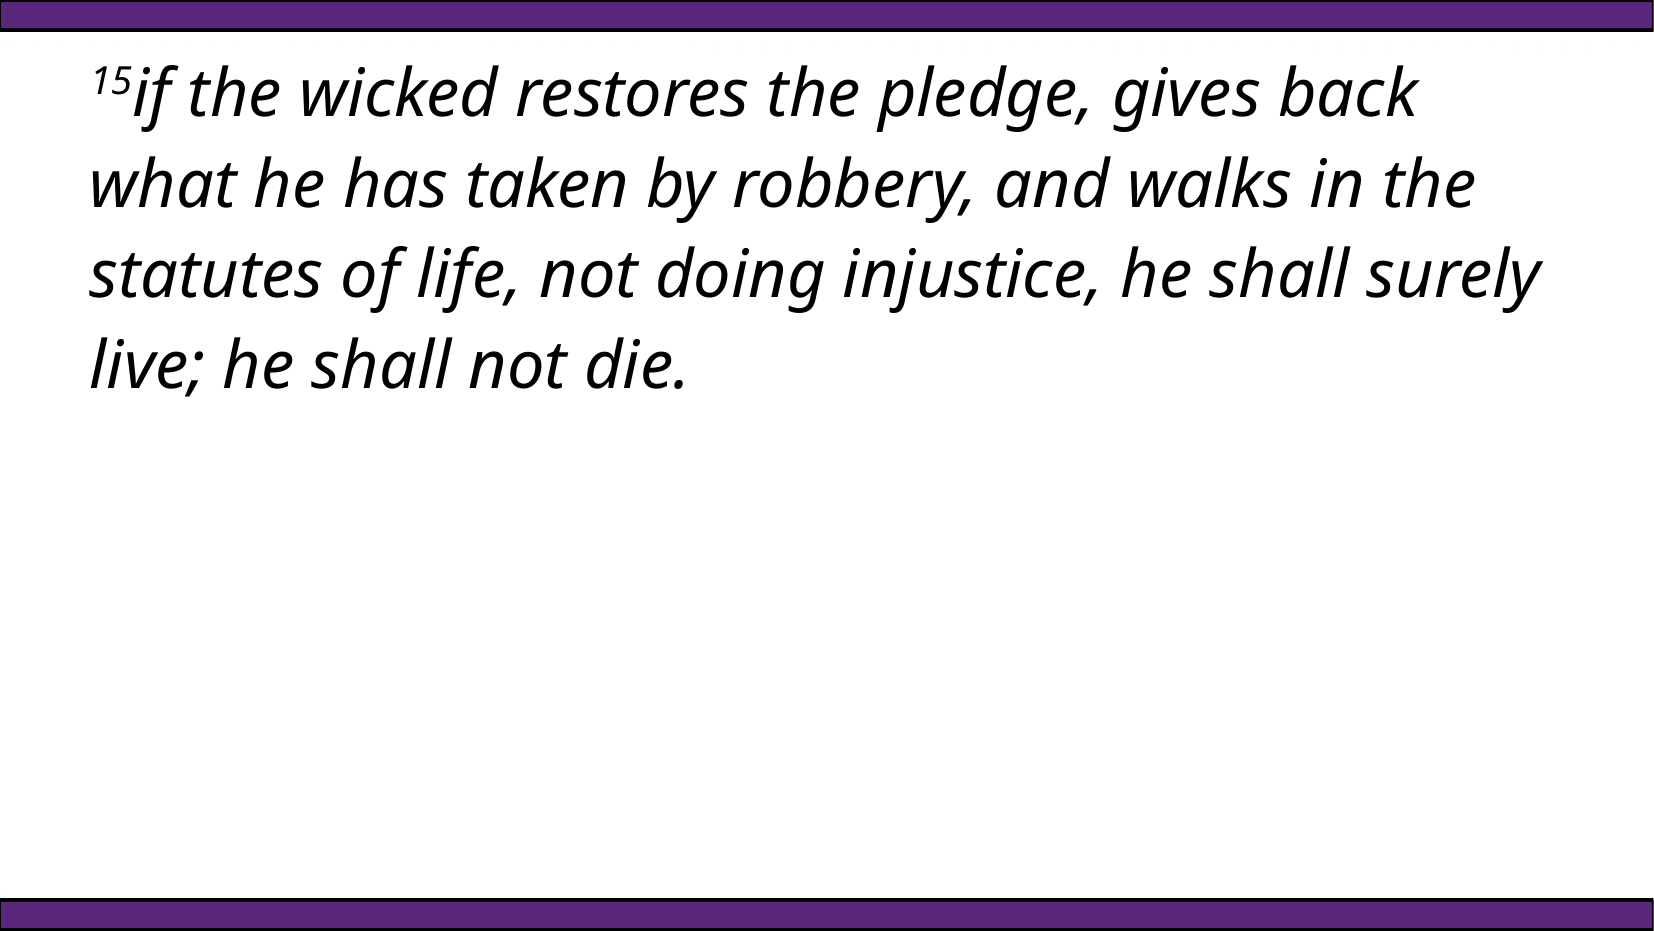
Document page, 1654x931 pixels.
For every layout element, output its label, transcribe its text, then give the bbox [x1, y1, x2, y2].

picture [0, 31, 1654, 900]
text_box 15if the wicked restores the pledge, gives back what he has taken by robbery, and walks in the statutes of life, not doing injustice, he shall surely live; he shall not die. [75, 37, 1577, 408]
text_box [0, 900, 1654, 931]
text_box [0, 0, 1654, 31]
